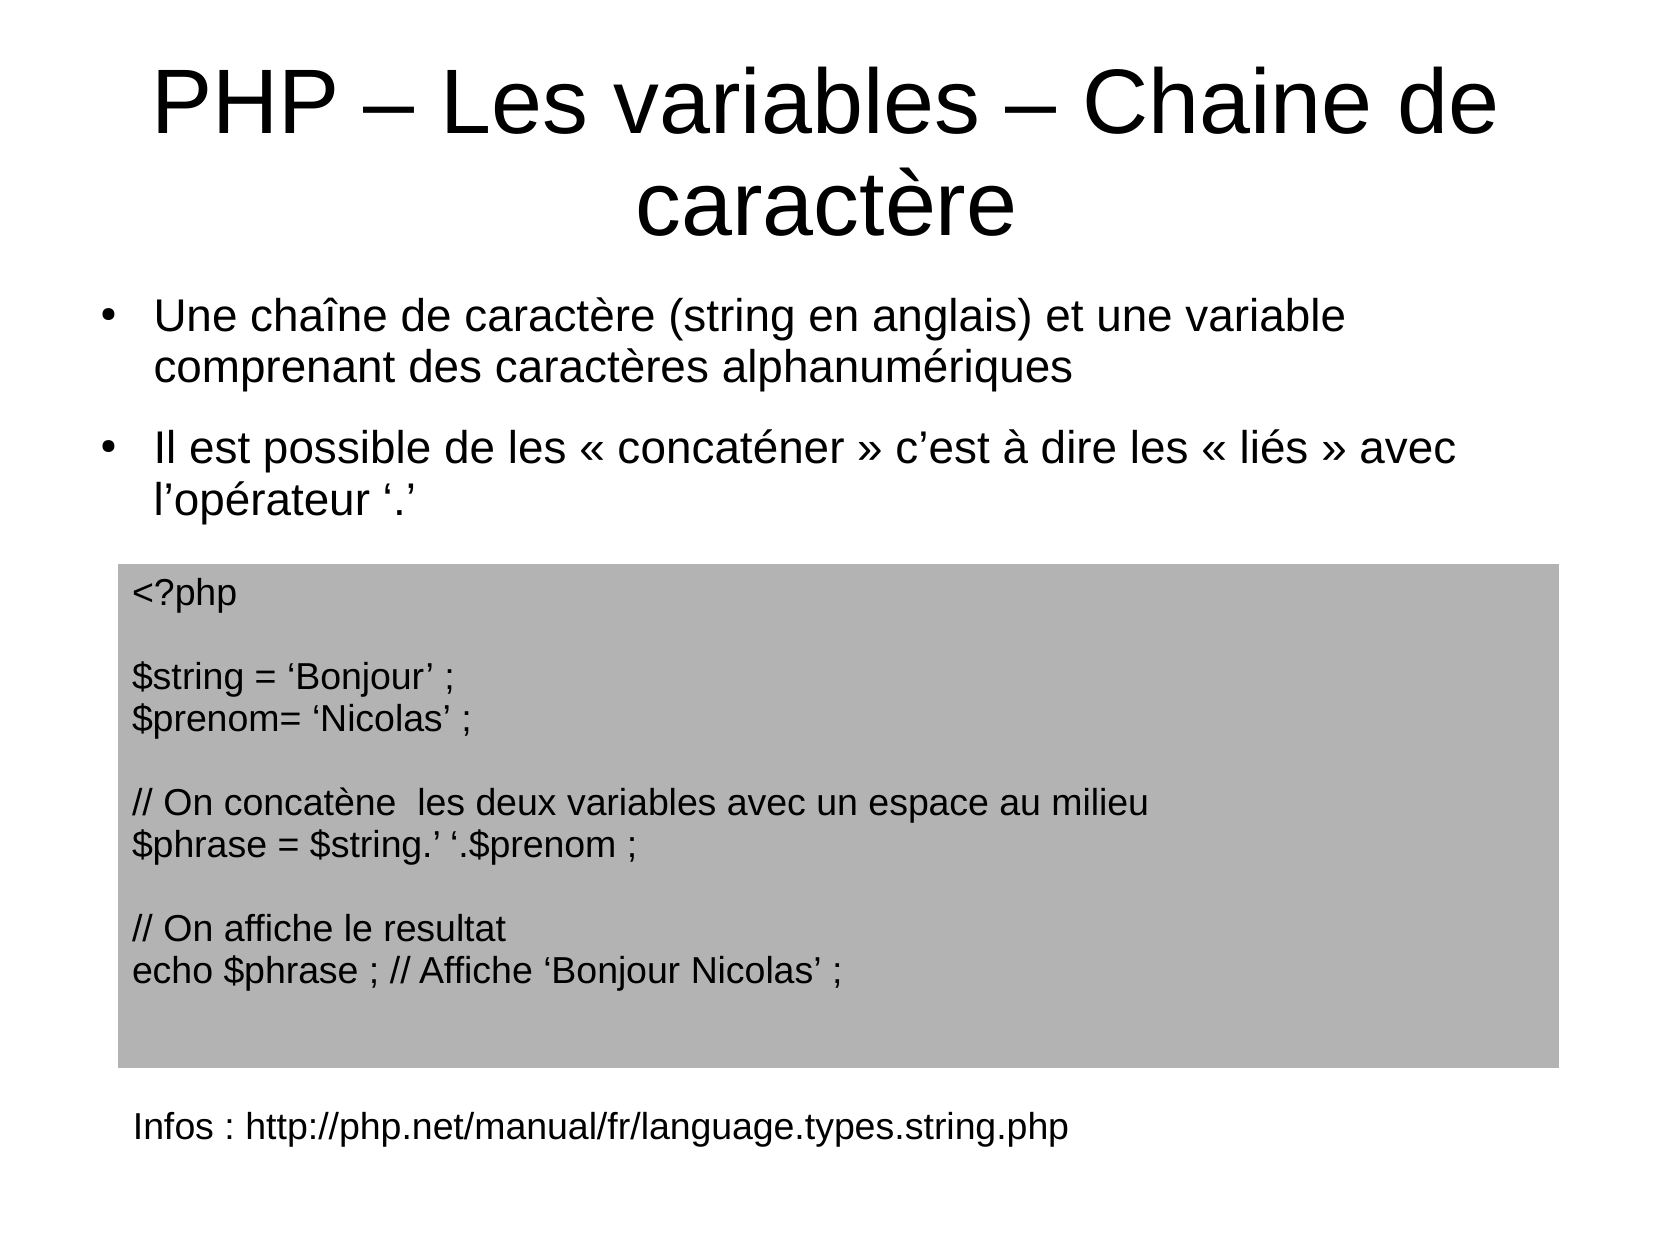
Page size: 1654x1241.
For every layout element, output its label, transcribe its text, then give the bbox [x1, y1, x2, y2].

title PHP – Les variables – Chaine de caractère [82, 49, 1571, 257]
text_box Infos : http://php.net/manual/fr/language.types.string.php [118, 1098, 1548, 1156]
table_header <?php $string = ‘Bonjour’ ; $prenom= ‘Nicolas’ ; // On concatène les deux variables avec un espace au milieu $phrase = $string.’ ‘.$prenom ; // On affiche le resultat echo $phrase ; // Affiche ‘Bonjour Nicolas’ ; [118, 564, 1559, 1068]
list Une chaîne de caractère (string en anglais) et une variable comprenant des caractères alphanumériques Il est possible de les « concaténer » c’est à dire les « liés » avec l’opérateur ‘.’ [82, 290, 1571, 1010]
